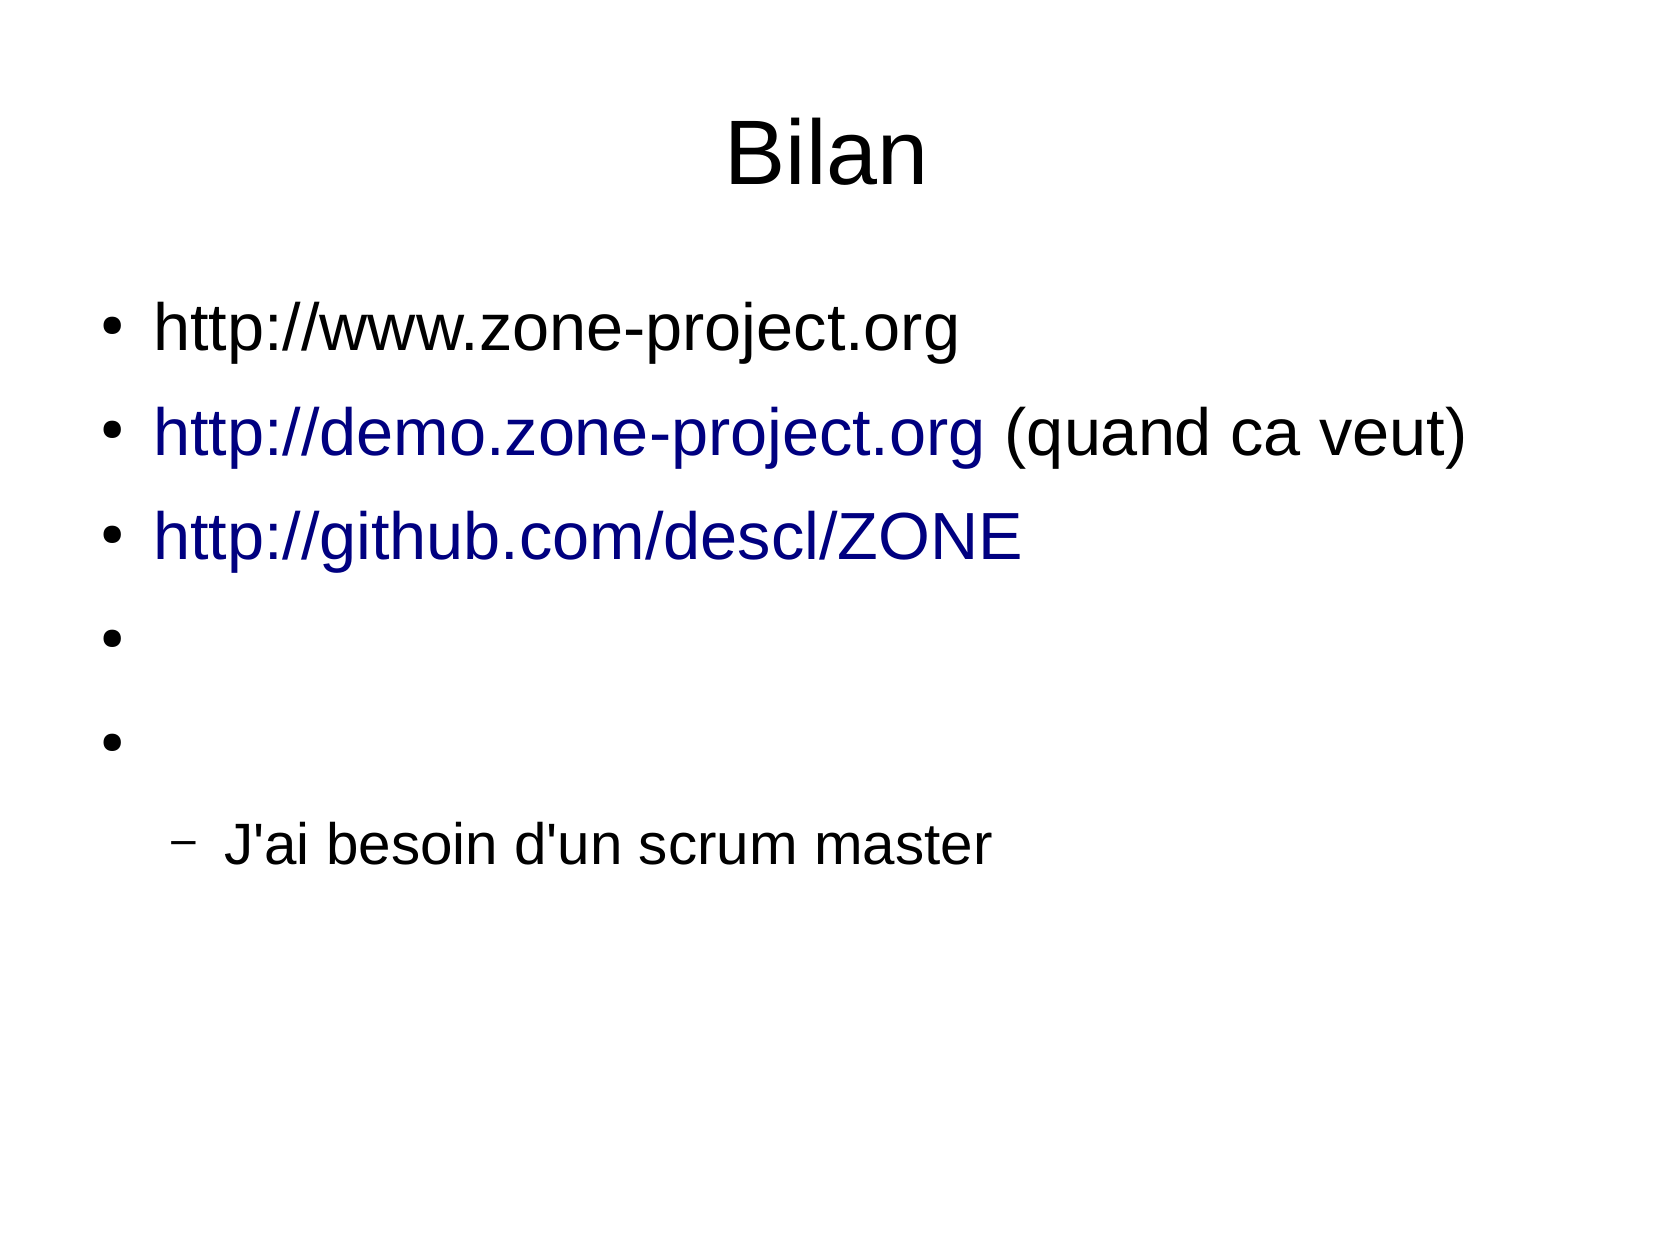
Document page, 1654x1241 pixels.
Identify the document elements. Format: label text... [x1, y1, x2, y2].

list http://www.zone-project.org http://demo.zone-project.org (quand ca veut) http://github.com/descl/ZONE J'ai besoin d'un scrum master [82, 290, 1538, 1010]
title Bilan [82, 49, 1571, 257]
